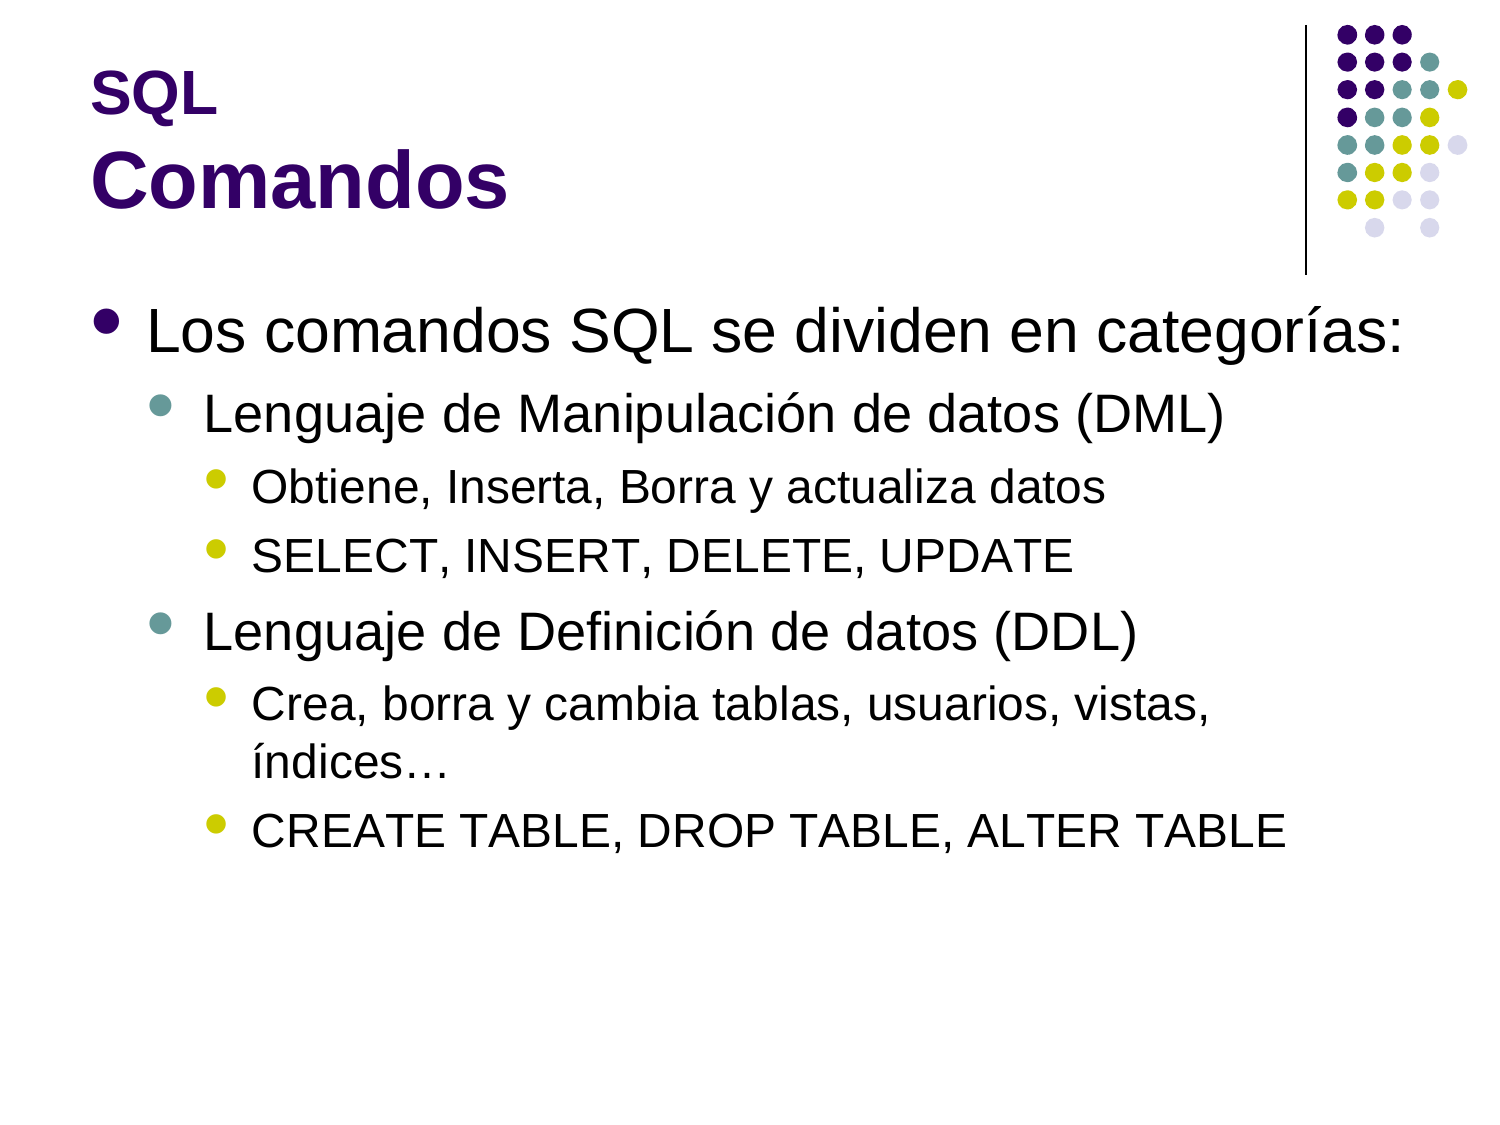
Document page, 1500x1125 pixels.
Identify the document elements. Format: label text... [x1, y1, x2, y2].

title SQL Comandos [74, 20, 1313, 233]
list Los comandos SQL se dividen en categorías: Lenguaje de Manipulación de datos (DML) Obtiene, Inserta, Borra y actualiza datos SELECT, INSERT, DELETE, UPDATE Lenguaje de Definición de datos (DDL) Crea, borra y cambia tablas, usuarios, vistas, índices… CREATE TABLE, DROP TABLE, ALTER TABLE [75, 282, 1426, 1006]
